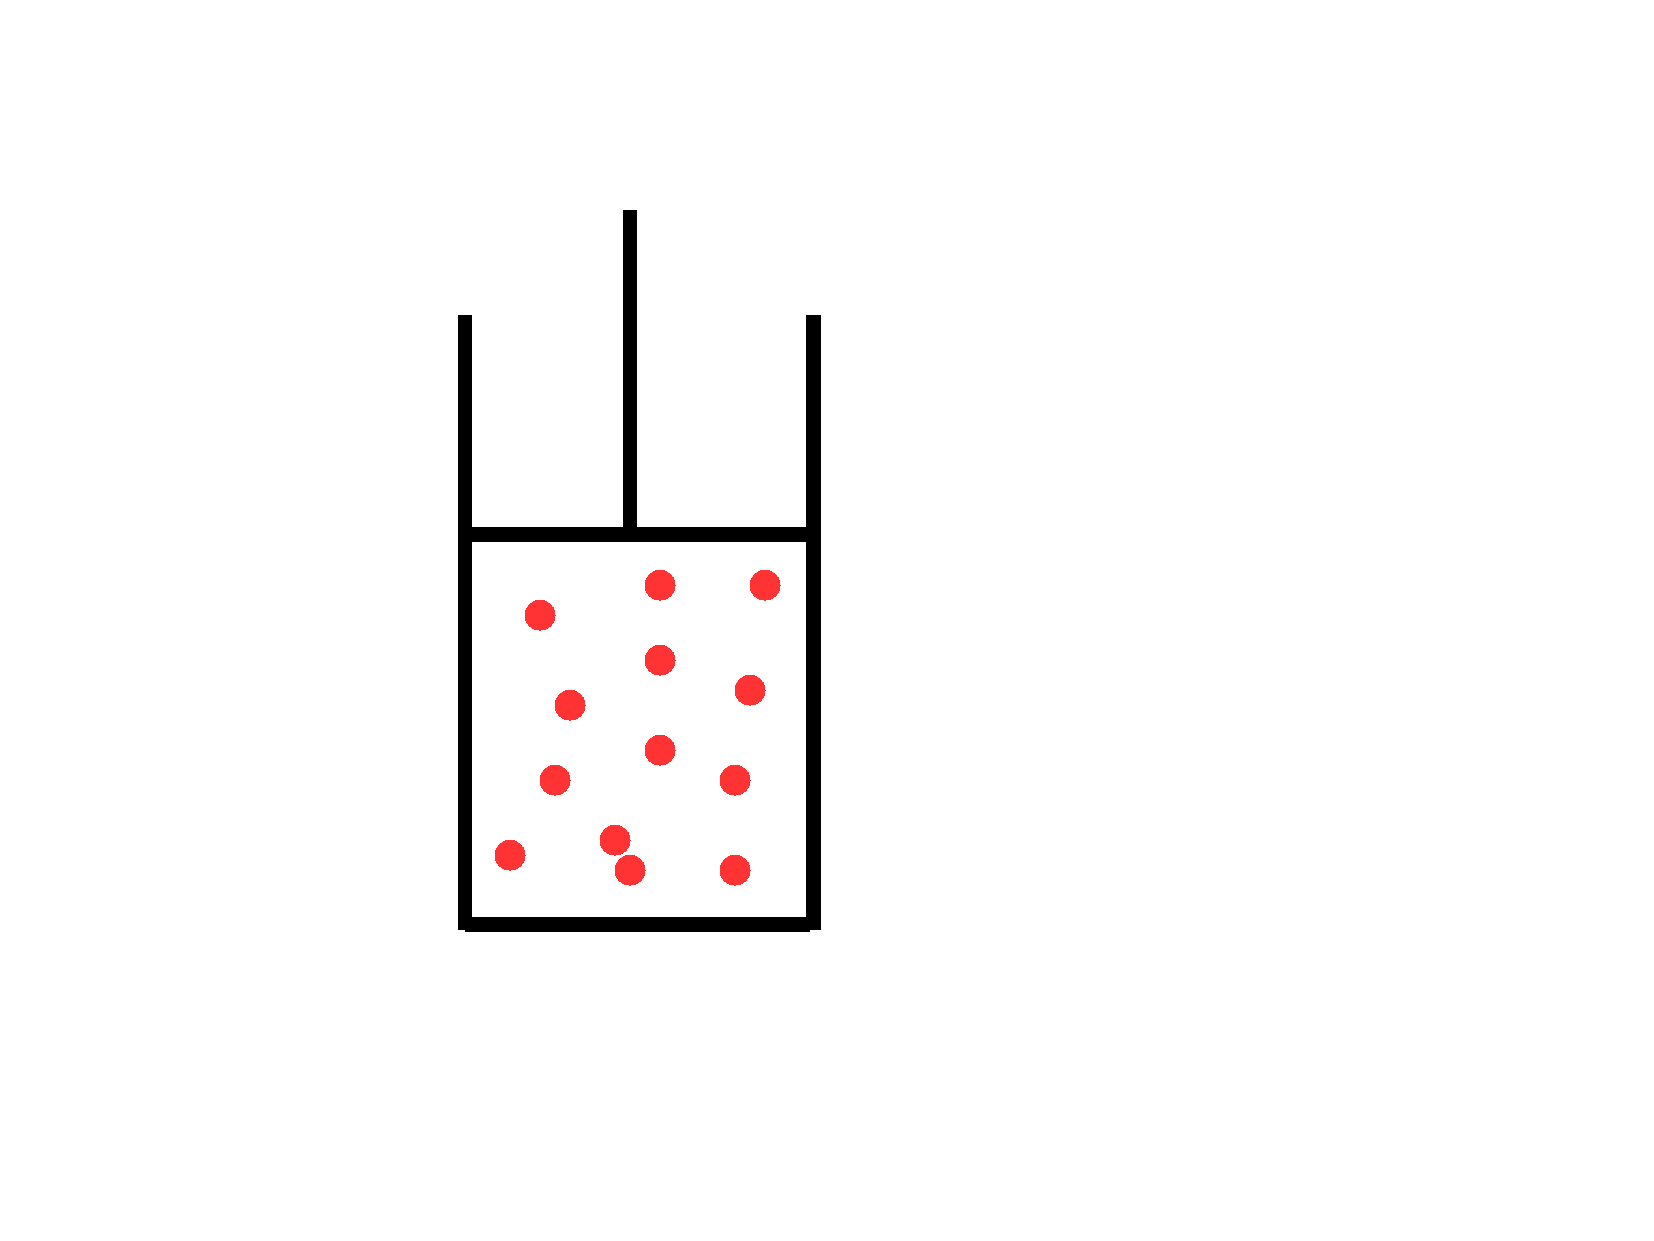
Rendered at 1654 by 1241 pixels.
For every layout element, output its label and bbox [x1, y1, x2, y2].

text_box [495, 840, 526, 871]
text_box [615, 855, 646, 886]
text_box [540, 765, 571, 796]
text_box [645, 570, 676, 601]
text_box [525, 600, 556, 631]
text_box [600, 825, 631, 856]
text_box [645, 735, 676, 766]
text_box [720, 765, 751, 796]
text_box [735, 675, 766, 706]
text_box [645, 645, 676, 676]
text_box [750, 570, 781, 601]
text_box [555, 690, 586, 721]
text_box [720, 855, 751, 886]
